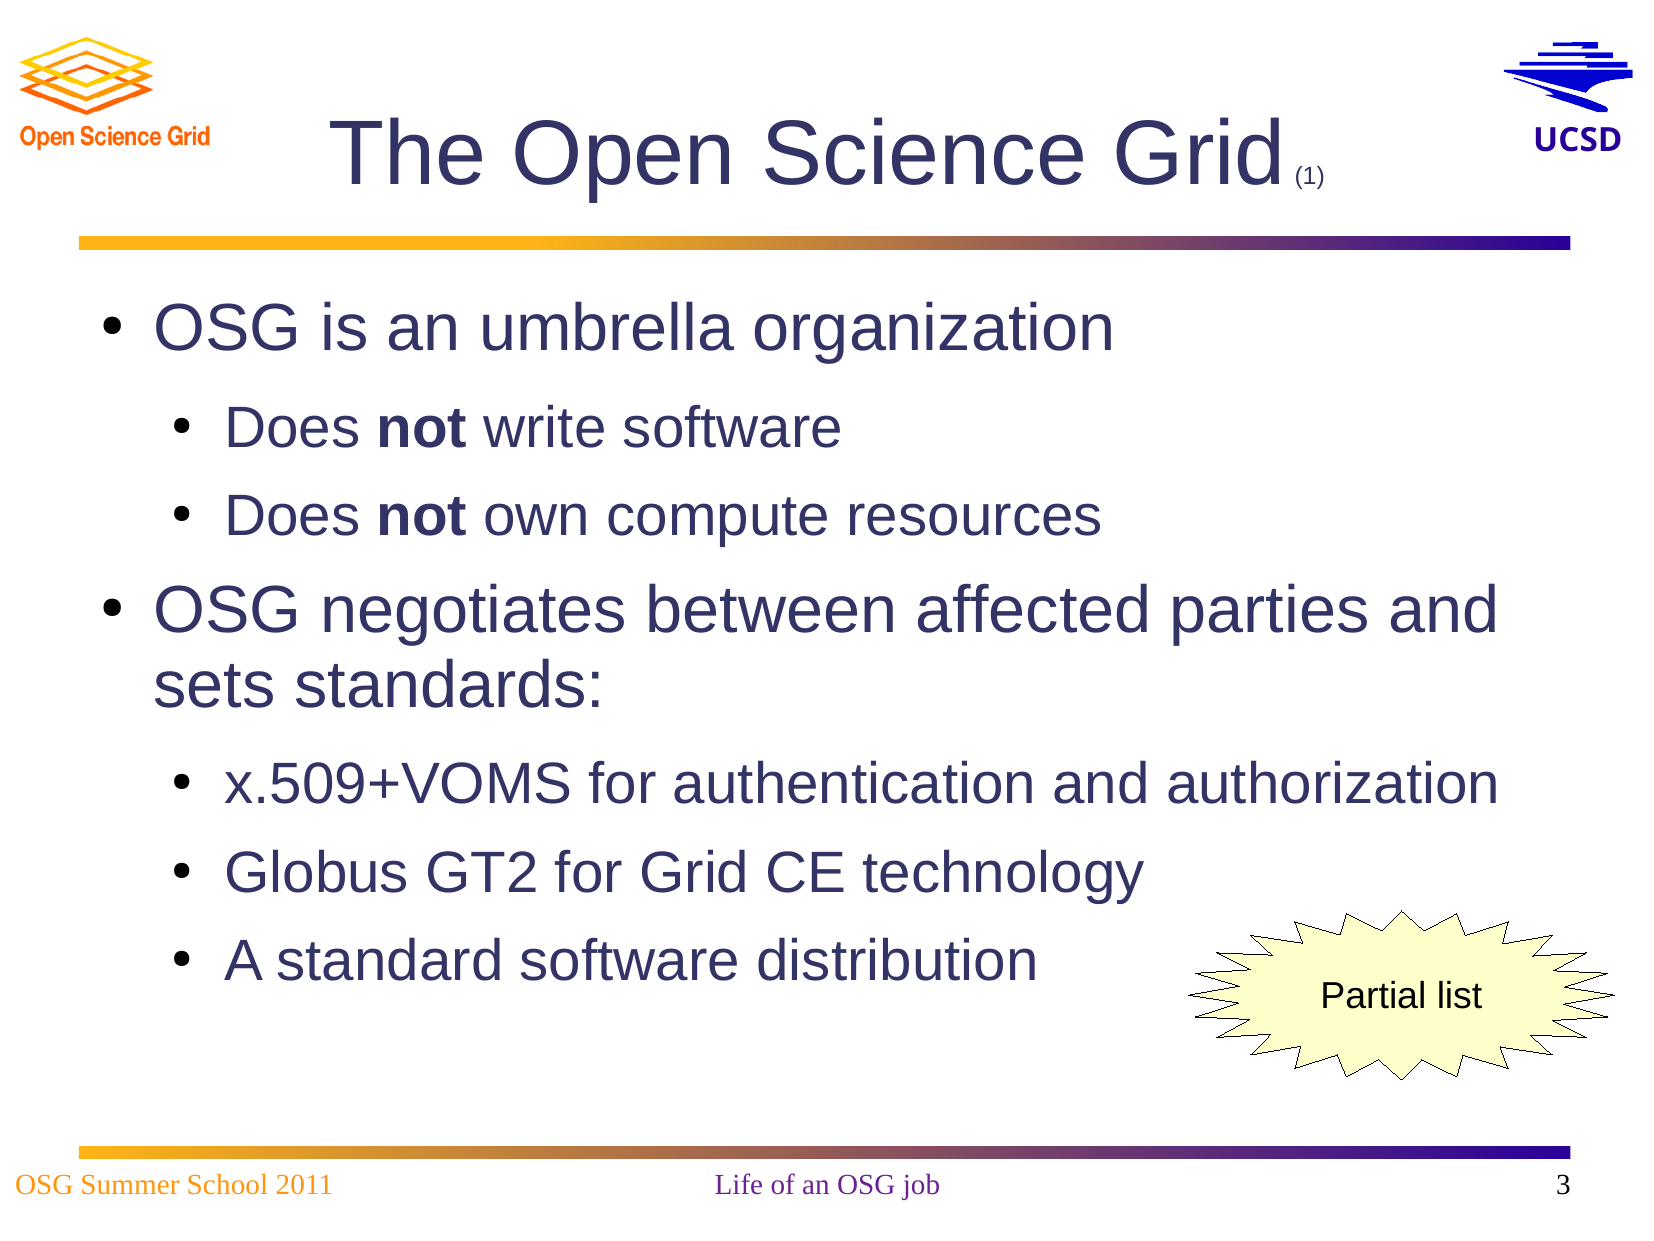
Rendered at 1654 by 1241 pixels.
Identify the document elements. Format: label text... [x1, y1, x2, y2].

picture [1495, 42, 1637, 118]
picture [0, 14, 229, 167]
title The Open Science Grid (1) [82, 56, 1571, 250]
list OSG is an umbrella organization Does not write software Does not own compute resources OSG negotiates between affected parties and sets standards: x.509+VOMS for authentication and authorization Globus GT2 for Grid CE technology A standard software distribution [82, 290, 1571, 1109]
text_box Partial list [1188, 910, 1615, 1080]
